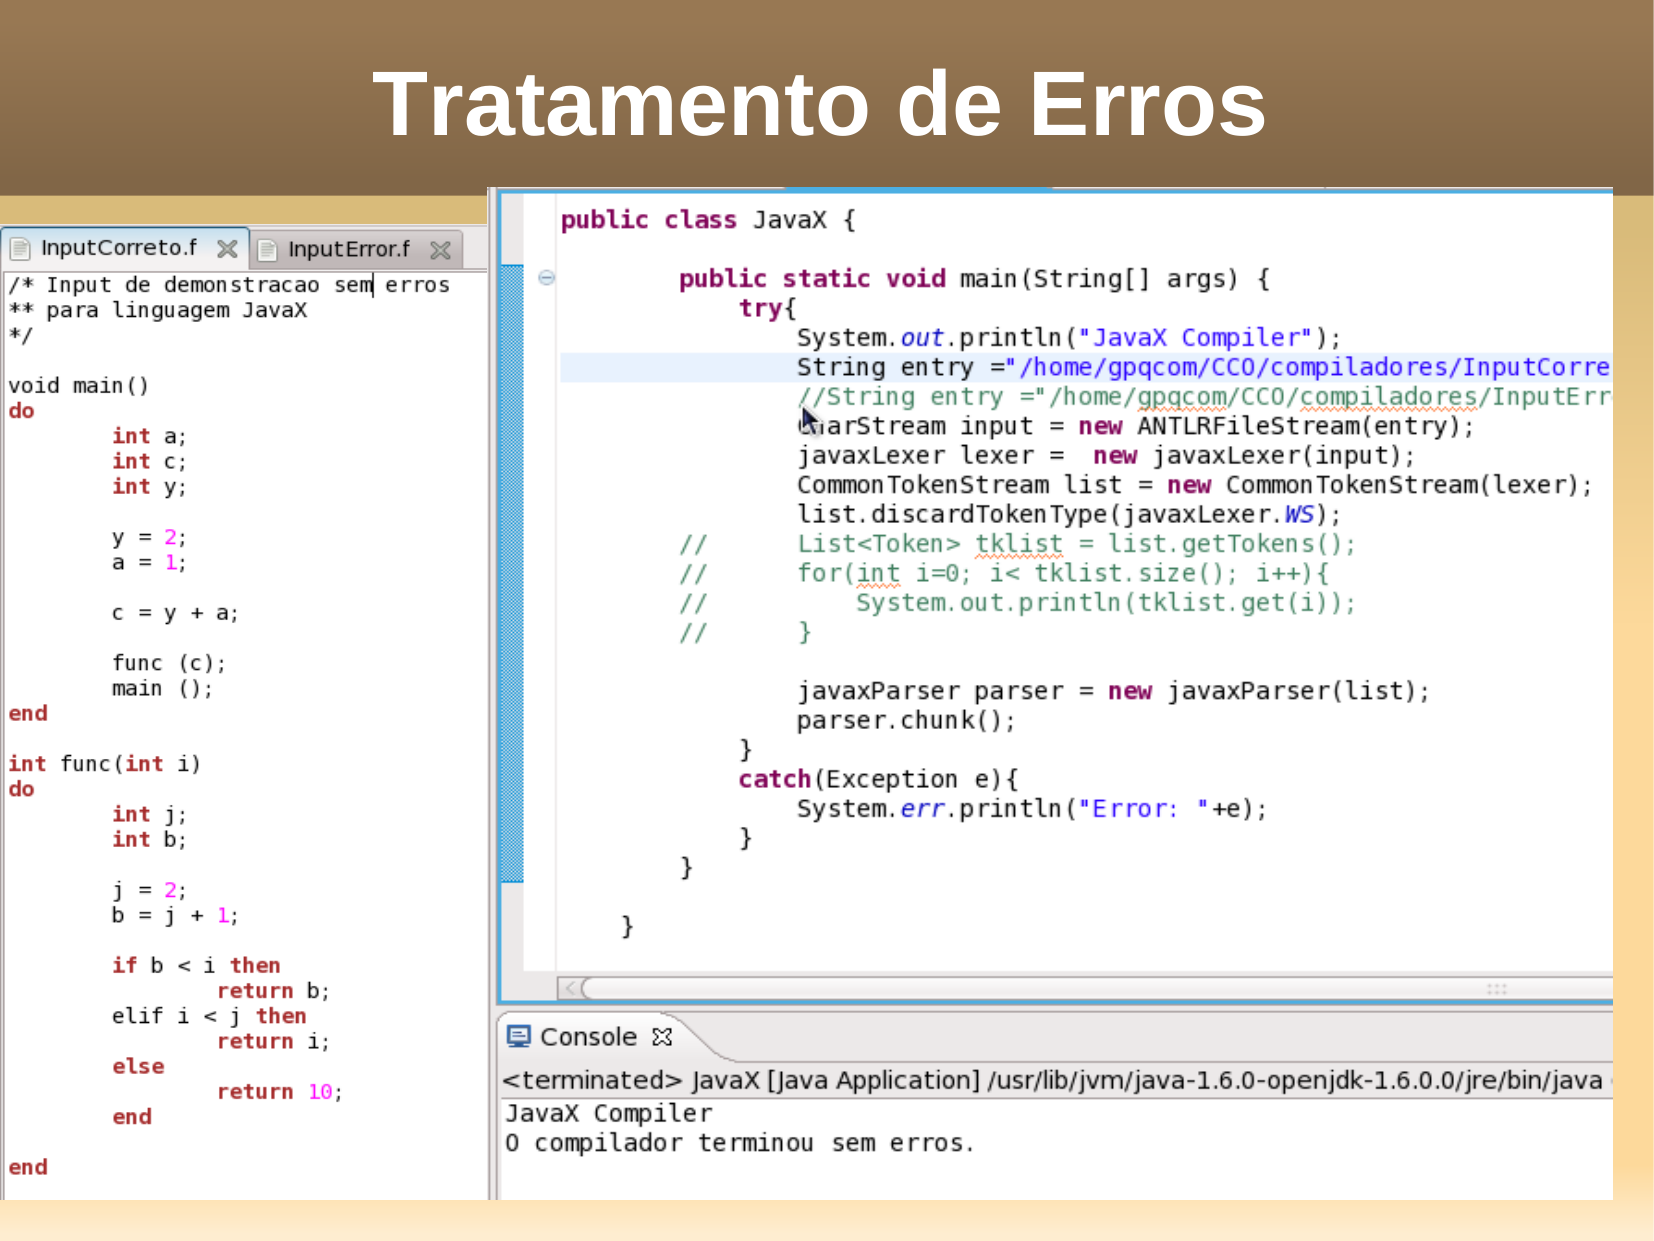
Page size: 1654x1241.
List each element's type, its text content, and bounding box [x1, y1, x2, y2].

title Tratamento de Erros [76, 7, 1565, 200]
picture [0, 0, 1654, 1241]
